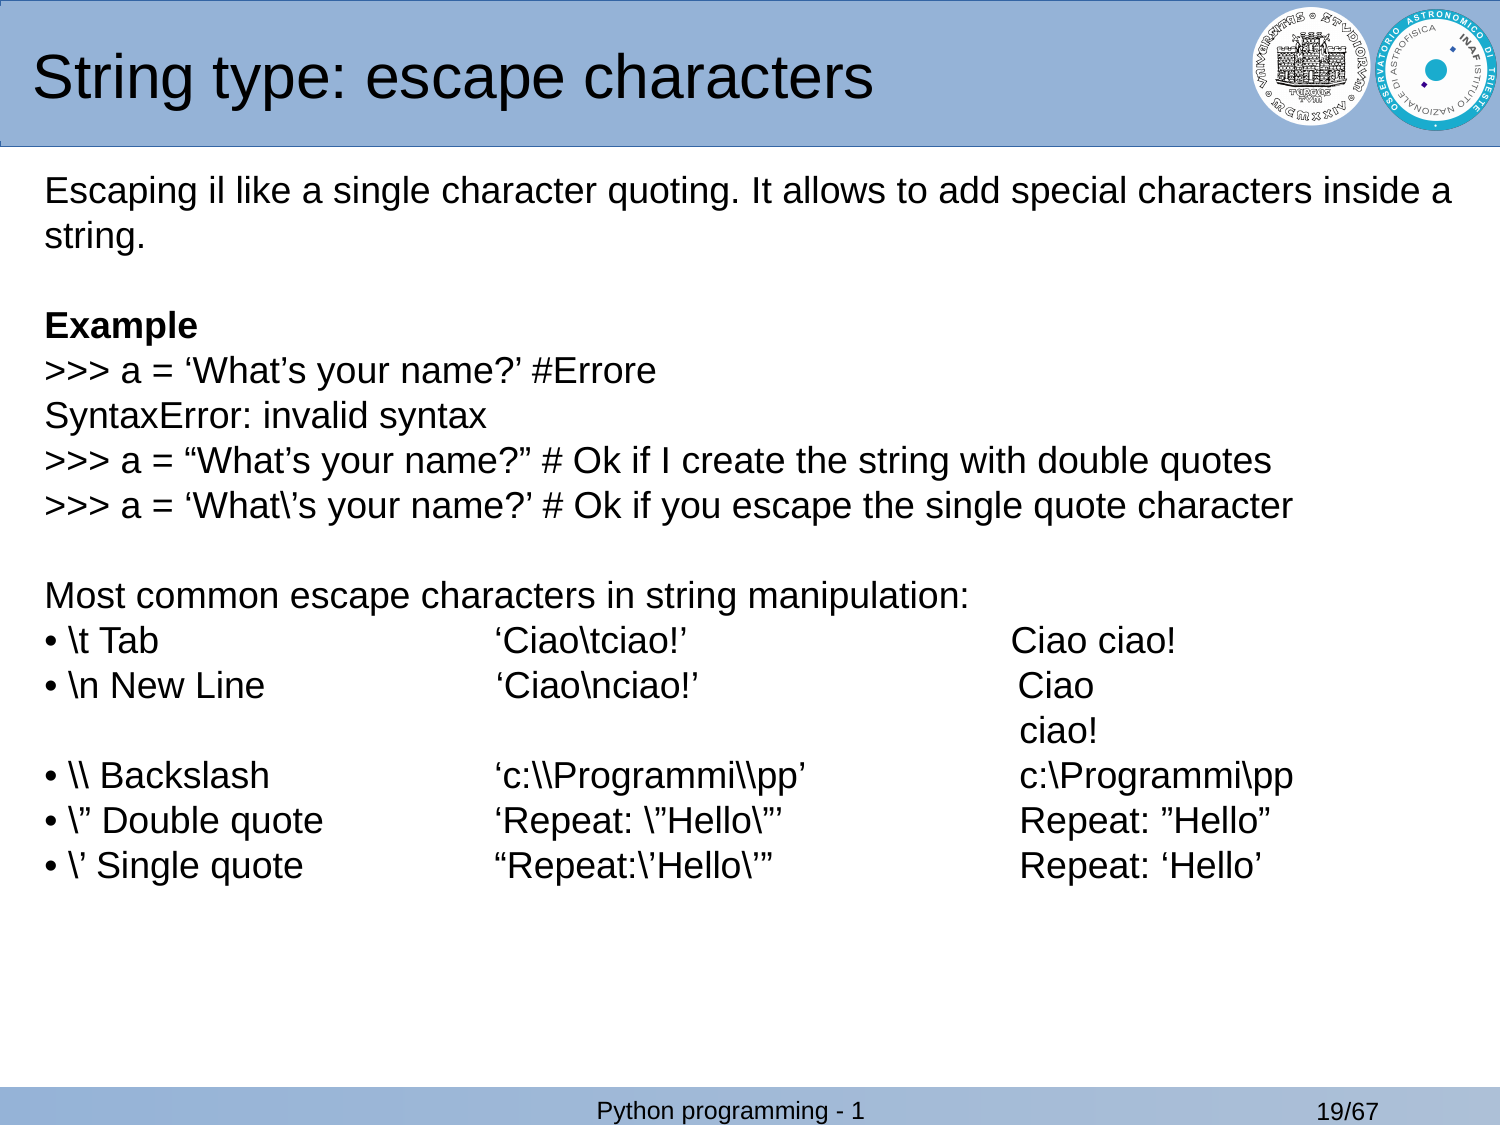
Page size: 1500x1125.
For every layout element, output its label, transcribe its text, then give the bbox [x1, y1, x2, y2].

list Escaping il like a single character quoting. It allows to add special characters inside a string. Example >>> a = ‘What’s your name?’ #Errore SyntaxError: invalid syntax >>> a = “What’s your name?” # Ok if I create the string with double quotes >>> a = ‘What\’s your name?’ # Ok if you escape the single quote character Most common escape characters in string manipulation: • \t Tab ‘Ciao\tciao!’ Ciao ciao! • \n New Line ‘Ciao\nciao!’ Ciao ciao! • \\ Backslash ‘c:\\Programmi\\pp’ c:\Programmi\pp • \” Double quote ‘Repeat: \”Hello\”’ Repeat: ”Hello” • \’ Single quote “Repeat:\’Hello\’” Repeat: ‘Hello’ [29, 158, 1500, 1071]
text_box String type: escape characters [0, 5, 1253, 141]
picture [1253, 0, 1500, 156]
